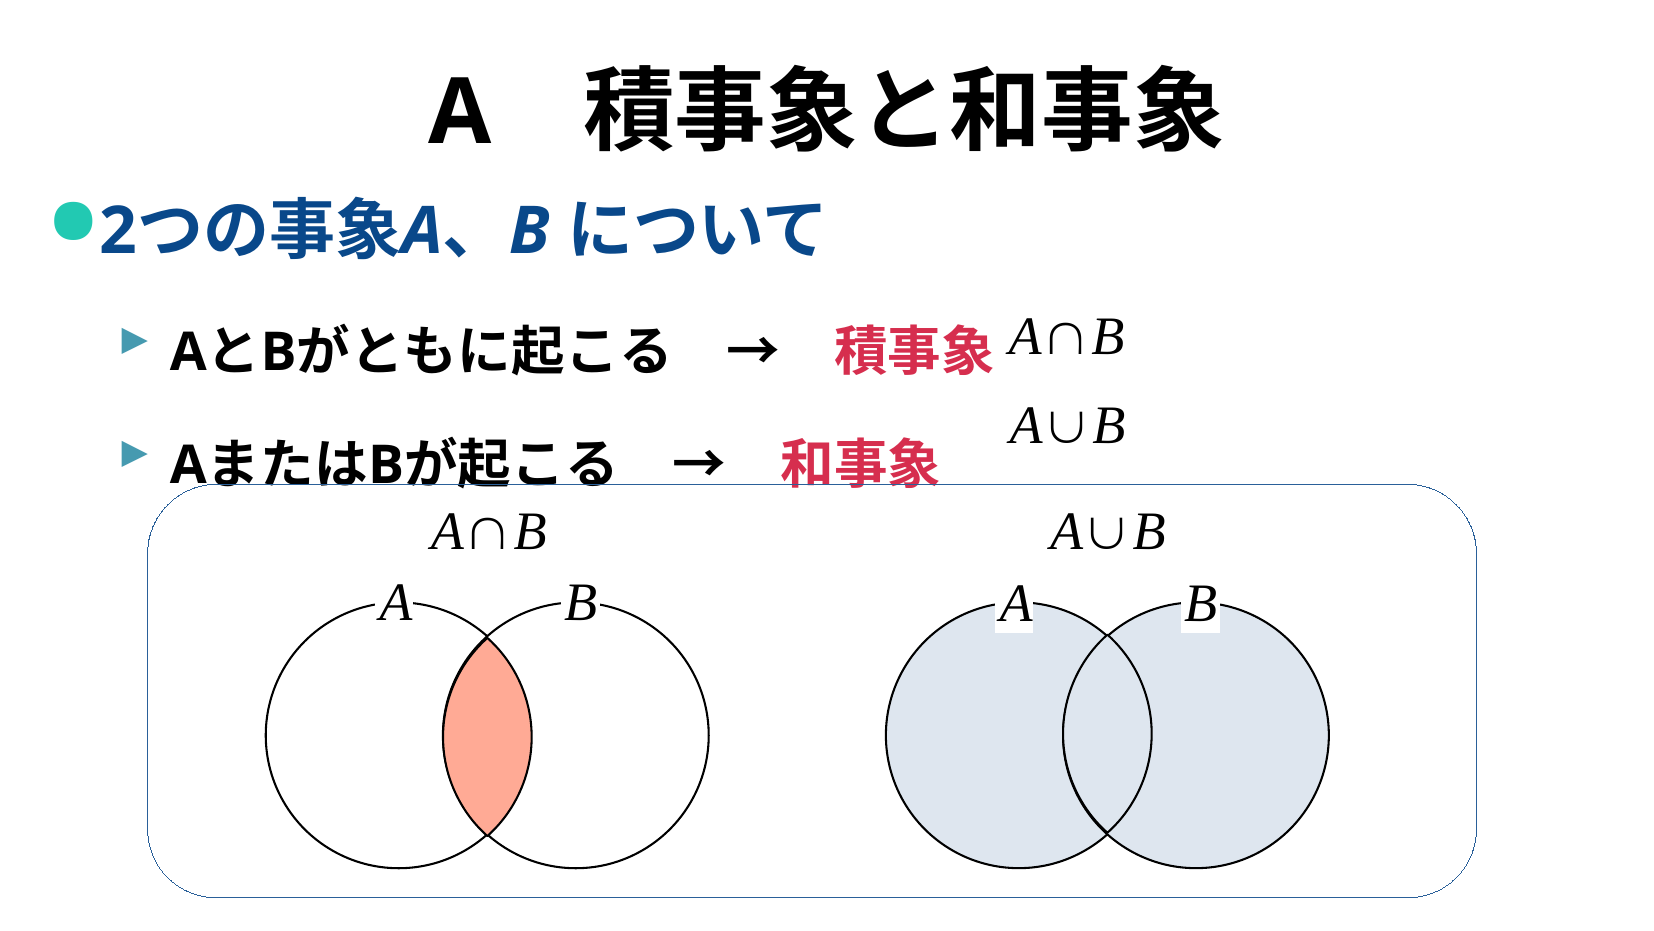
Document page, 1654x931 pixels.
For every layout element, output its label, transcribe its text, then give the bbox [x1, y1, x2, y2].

title A 積事象と和事象 [29, 29, 1625, 177]
chart [1004, 394, 1128, 455]
chart [994, 572, 1034, 633]
text_box [265, 603, 709, 869]
chart [426, 501, 550, 562]
chart [1181, 572, 1220, 633]
chart [1003, 306, 1128, 367]
text_box [885, 603, 1329, 869]
chart [561, 571, 600, 632]
chart [374, 571, 414, 632]
chart [1045, 501, 1169, 562]
list 2つの事象A、B について AとBがともに起こる → 積事象 AまたはBが起こる → 和事象 [29, 177, 1625, 502]
